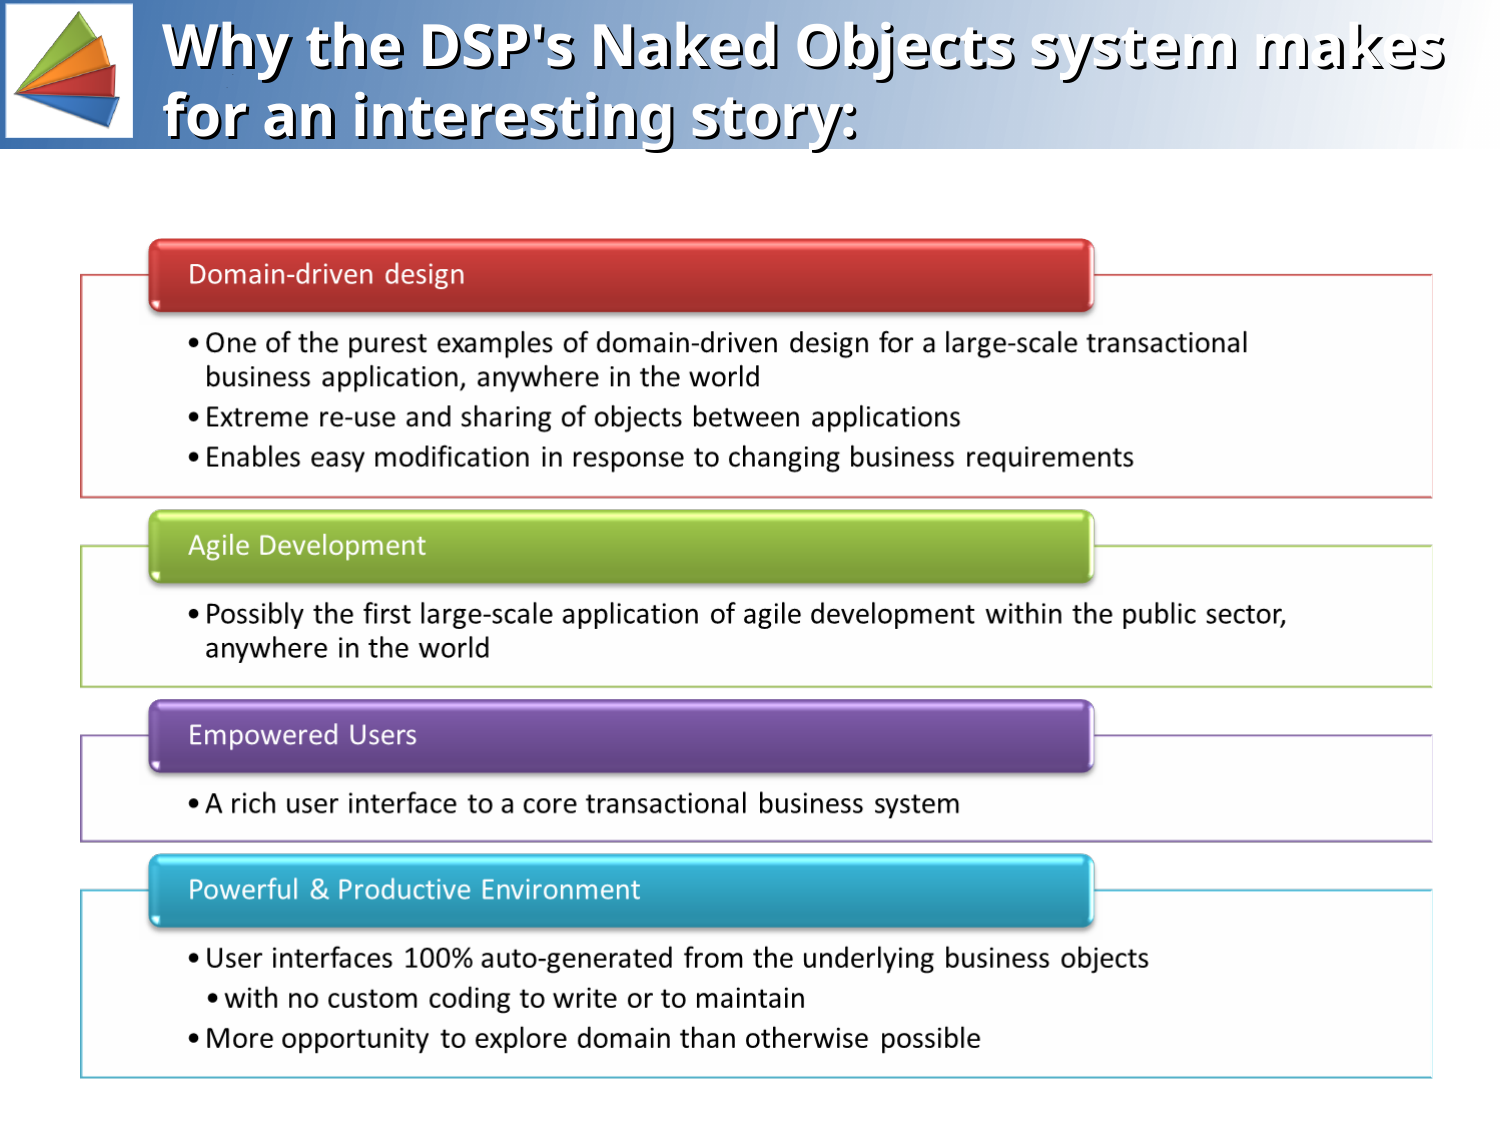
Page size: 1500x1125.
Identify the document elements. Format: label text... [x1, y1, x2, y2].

title Why the DSP's Naked Objects system makes for an interesting story: [147, 0, 1500, 156]
picture [71, 224, 1441, 1091]
picture [0, 0, 147, 149]
